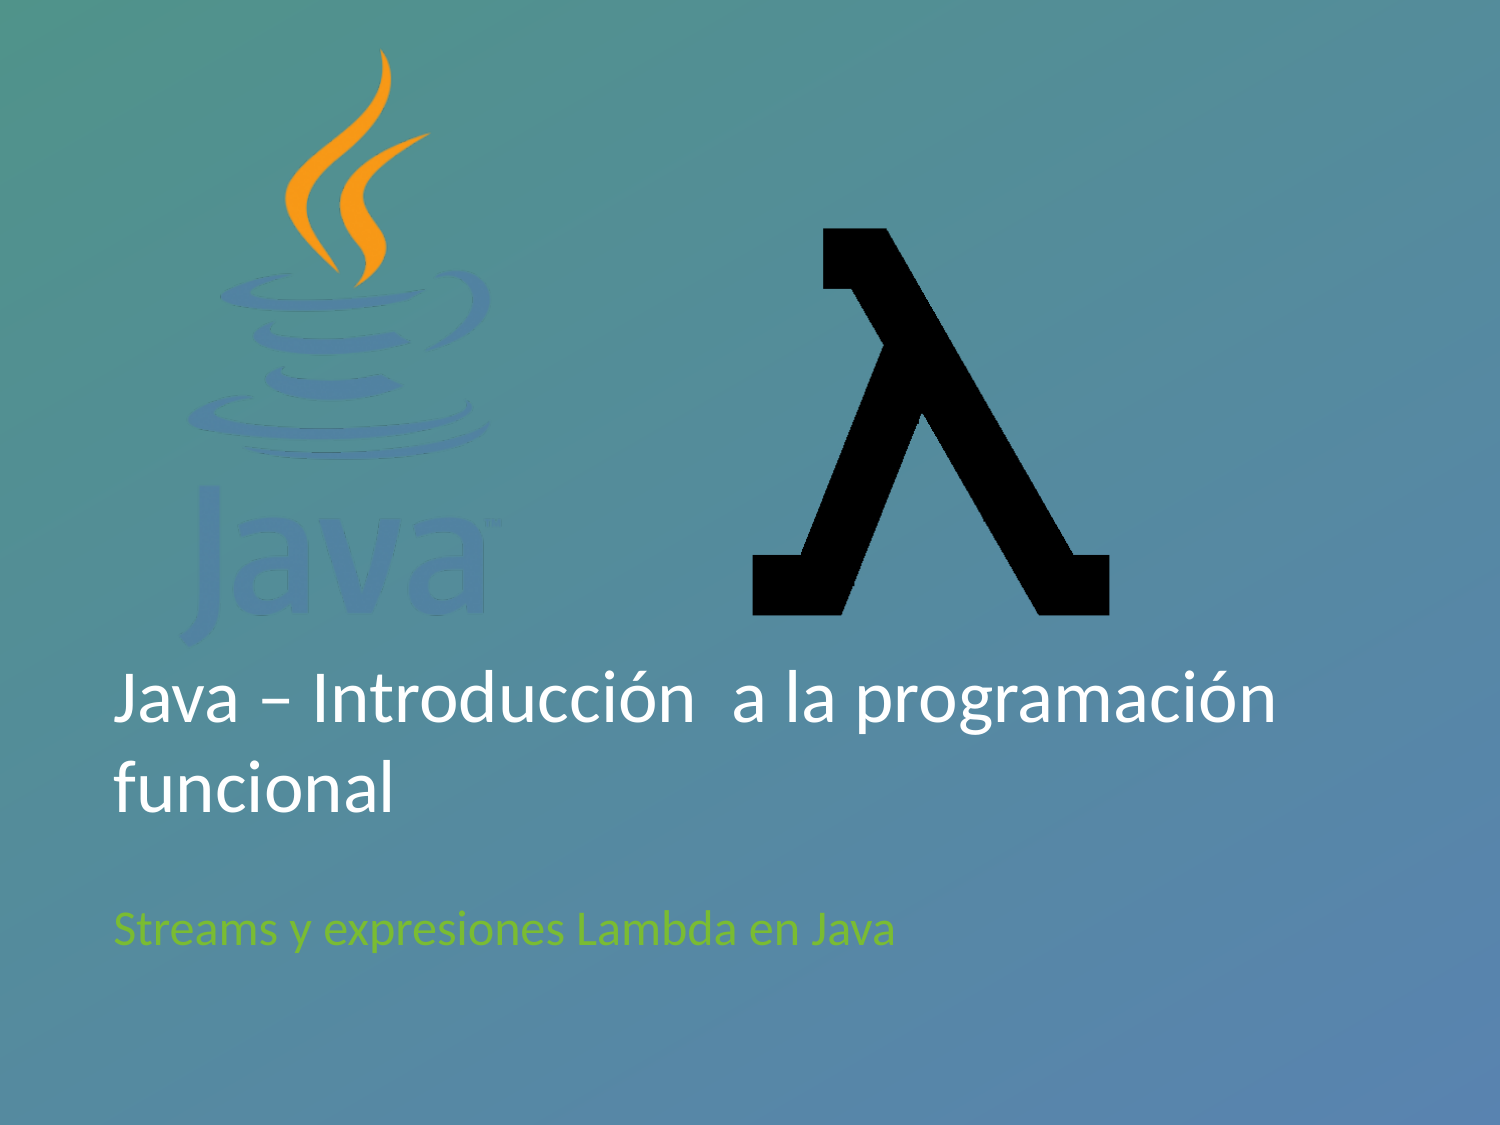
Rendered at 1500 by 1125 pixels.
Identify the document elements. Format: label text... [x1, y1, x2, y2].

picture [671, 175, 1187, 691]
text_box Java – Introducción a la programación funcional [98, 612, 1301, 863]
picture [172, 44, 504, 652]
text_box Streams y expresiones Lambda en Java [98, 888, 1301, 964]
